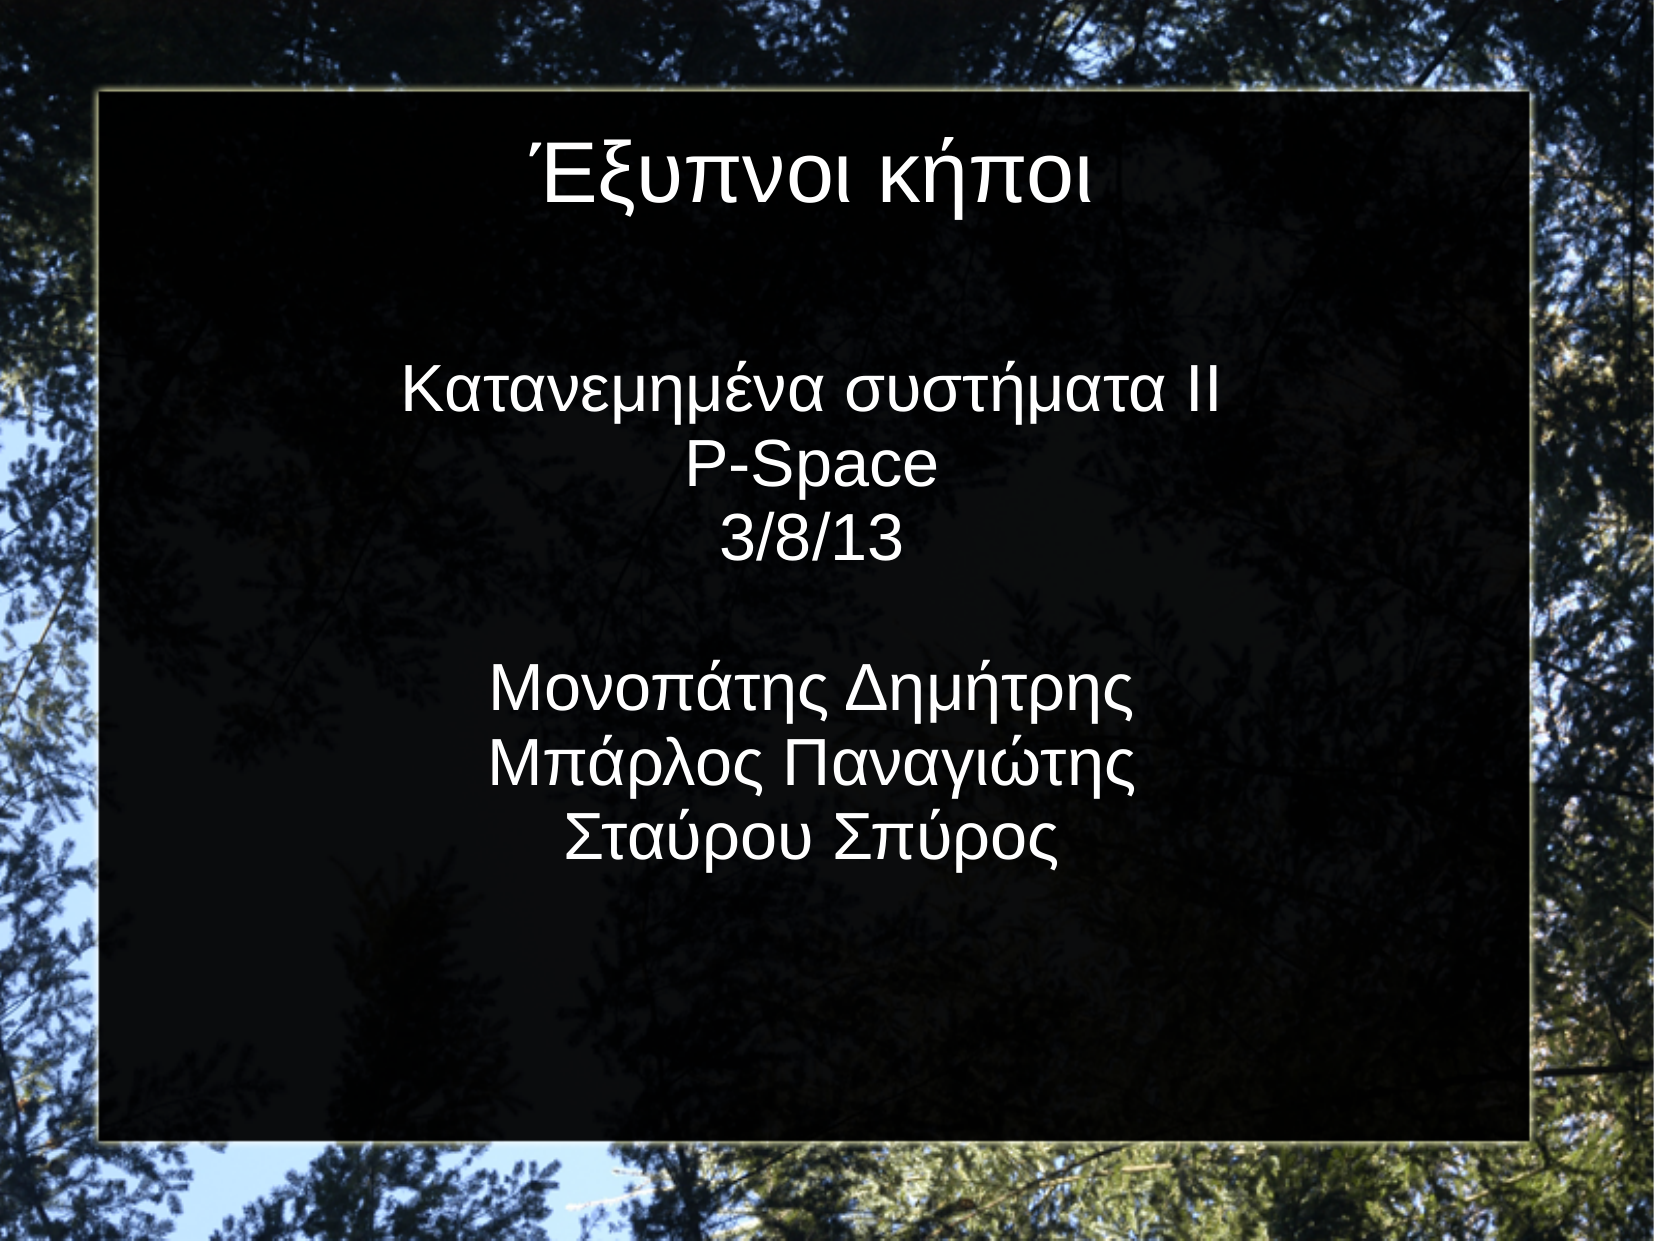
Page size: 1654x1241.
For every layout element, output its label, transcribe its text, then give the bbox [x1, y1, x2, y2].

title Έξυπνοι κήποι [88, 88, 1536, 257]
picture [0, 0, 1654, 1241]
subtitle Κατανεμημένα συστήματα ΙΙ P-Space 3/8/13 Μονοπάτης Δημήτρης Μπάρλος Παναγιώτης Σταύρου Σπύρος [88, 290, 1536, 1010]
